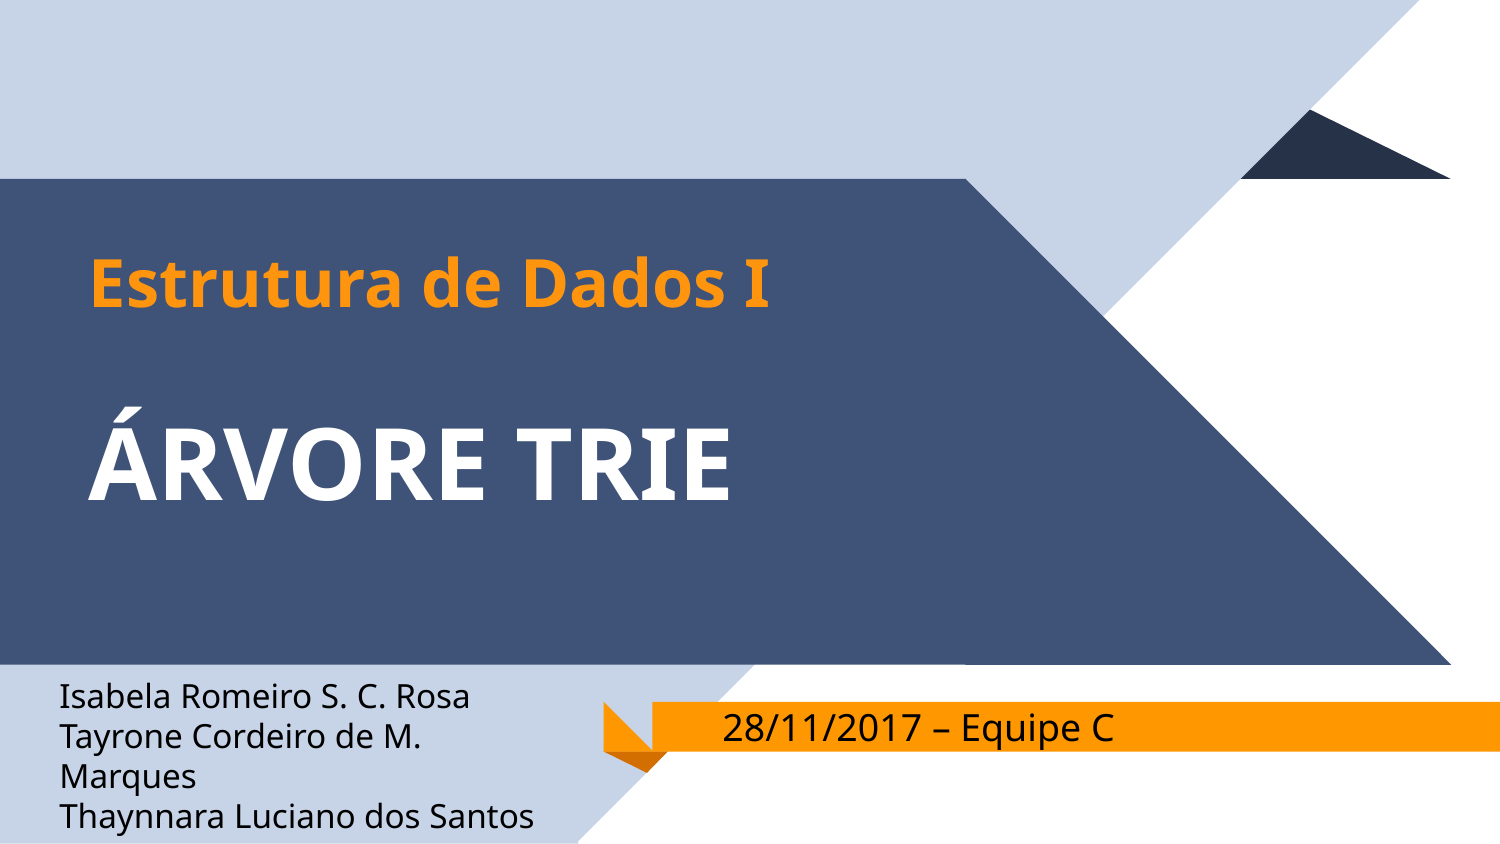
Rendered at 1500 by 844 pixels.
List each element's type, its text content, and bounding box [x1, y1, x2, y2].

text_box 28/11/2017 – Equipe C [707, 701, 1200, 753]
title Estrutura de Dados I ÁRVORE TRIE [73, 229, 955, 532]
text_box Isabela Romeiro S. C. Rosa Tayrone Cordeiro de M. Marques Thaynnara Luciano dos Santos [44, 673, 568, 836]
